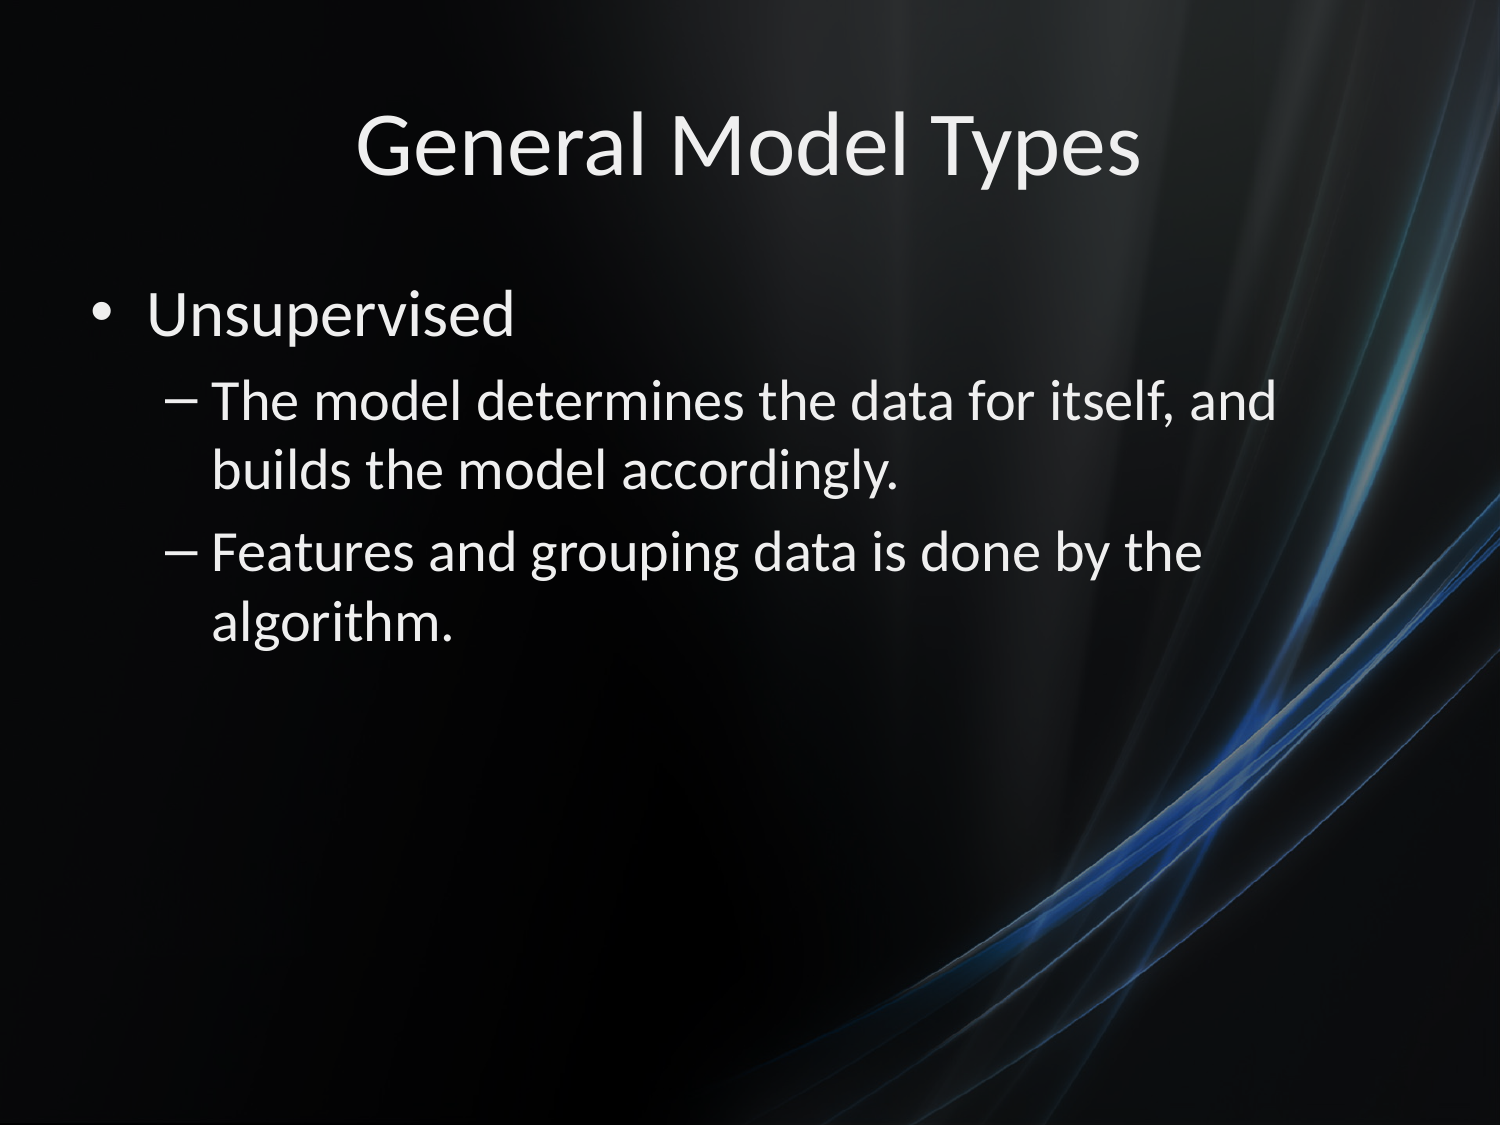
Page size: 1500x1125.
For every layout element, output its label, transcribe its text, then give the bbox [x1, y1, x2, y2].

list Unsupervised The model determines the data for itself, and builds the model accordingly. Features and grouping data is done by the algorithm. [75, 262, 1425, 1005]
title General Model Types [75, 45, 1425, 233]
picture [0, 0, 1500, 1125]
